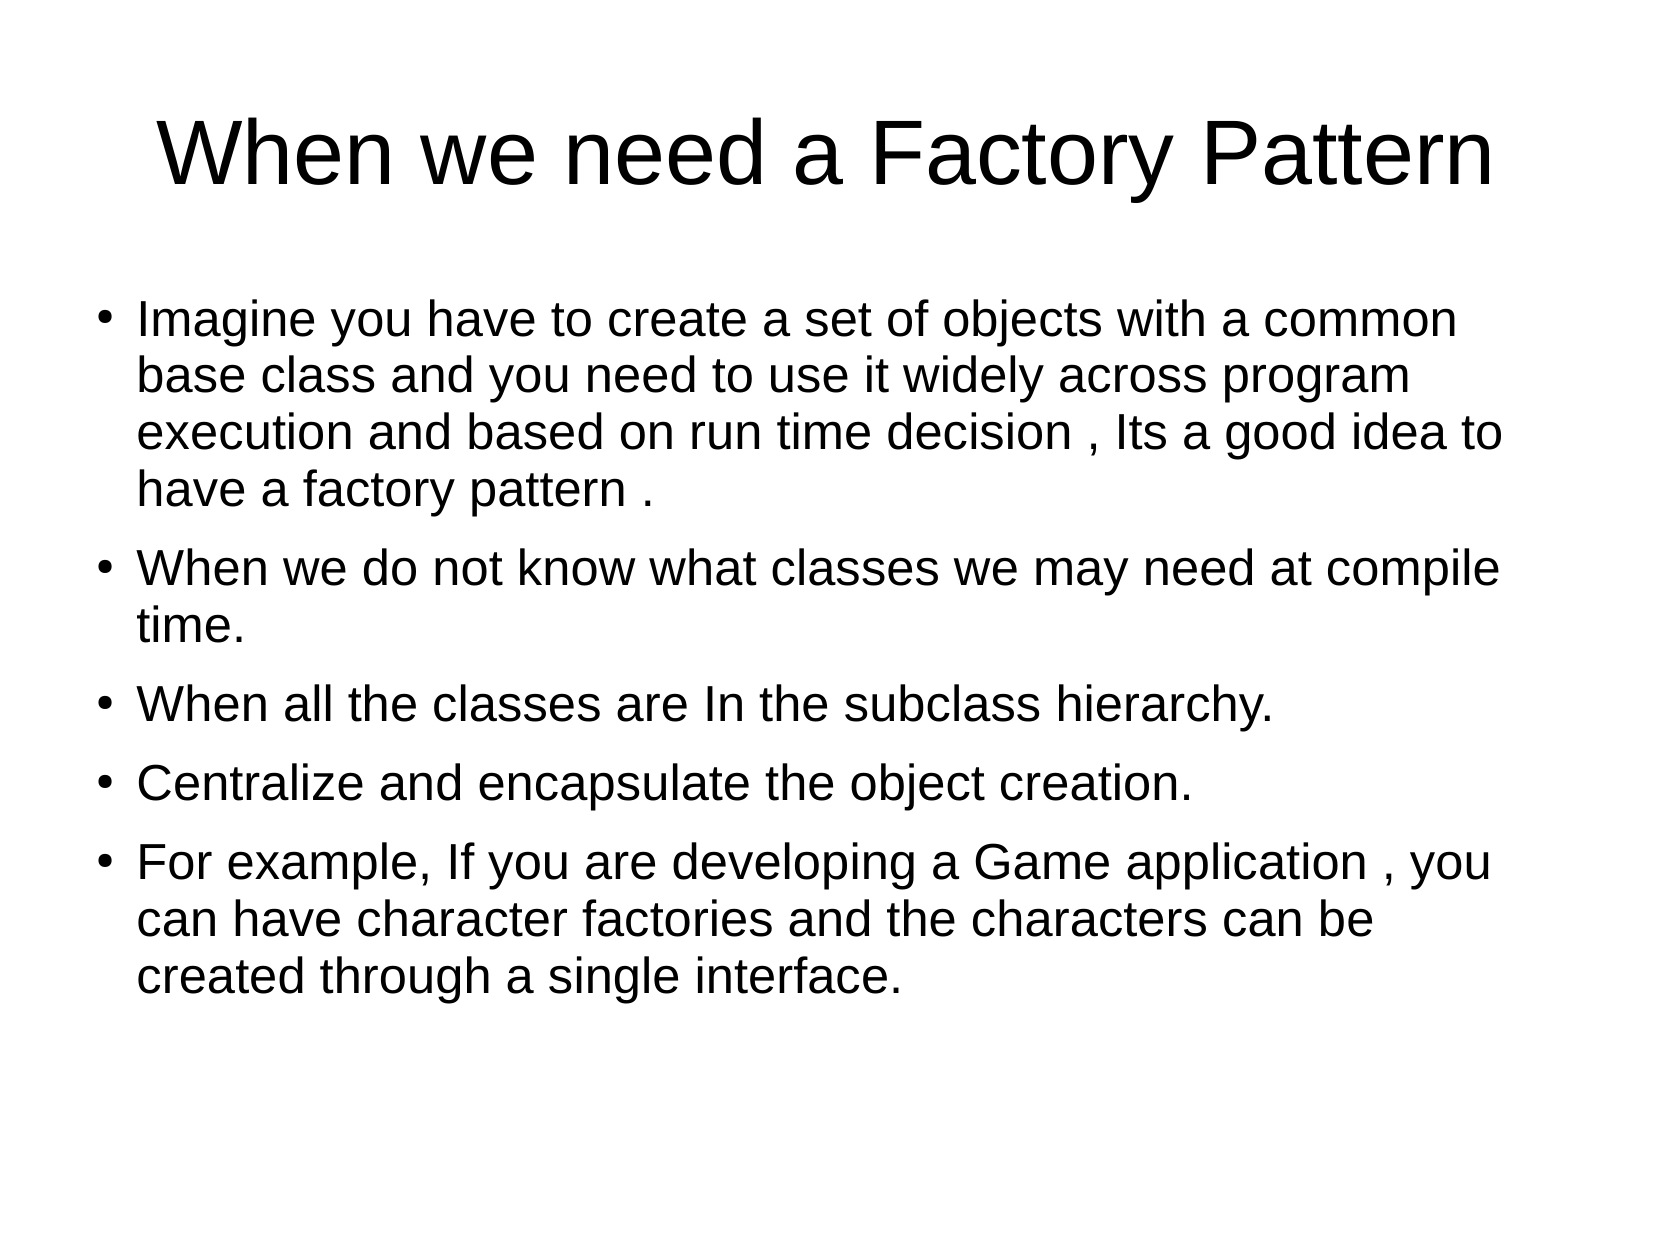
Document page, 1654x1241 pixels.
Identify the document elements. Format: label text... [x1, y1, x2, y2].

list Imagine you have to create a set of objects with a common base class and you need to use it widely across program execution and based on run time decision , Its a good idea to have a factory pattern . When we do not know what classes we may need at compile time. When all the classes are In the subclass hierarchy. Centralize and encapsulate the object creation. For example, If you are developing a Game application , you can have character factories and the characters can be created through a single interface. [82, 290, 1571, 1010]
title When we need a Factory Pattern [82, 49, 1571, 257]
